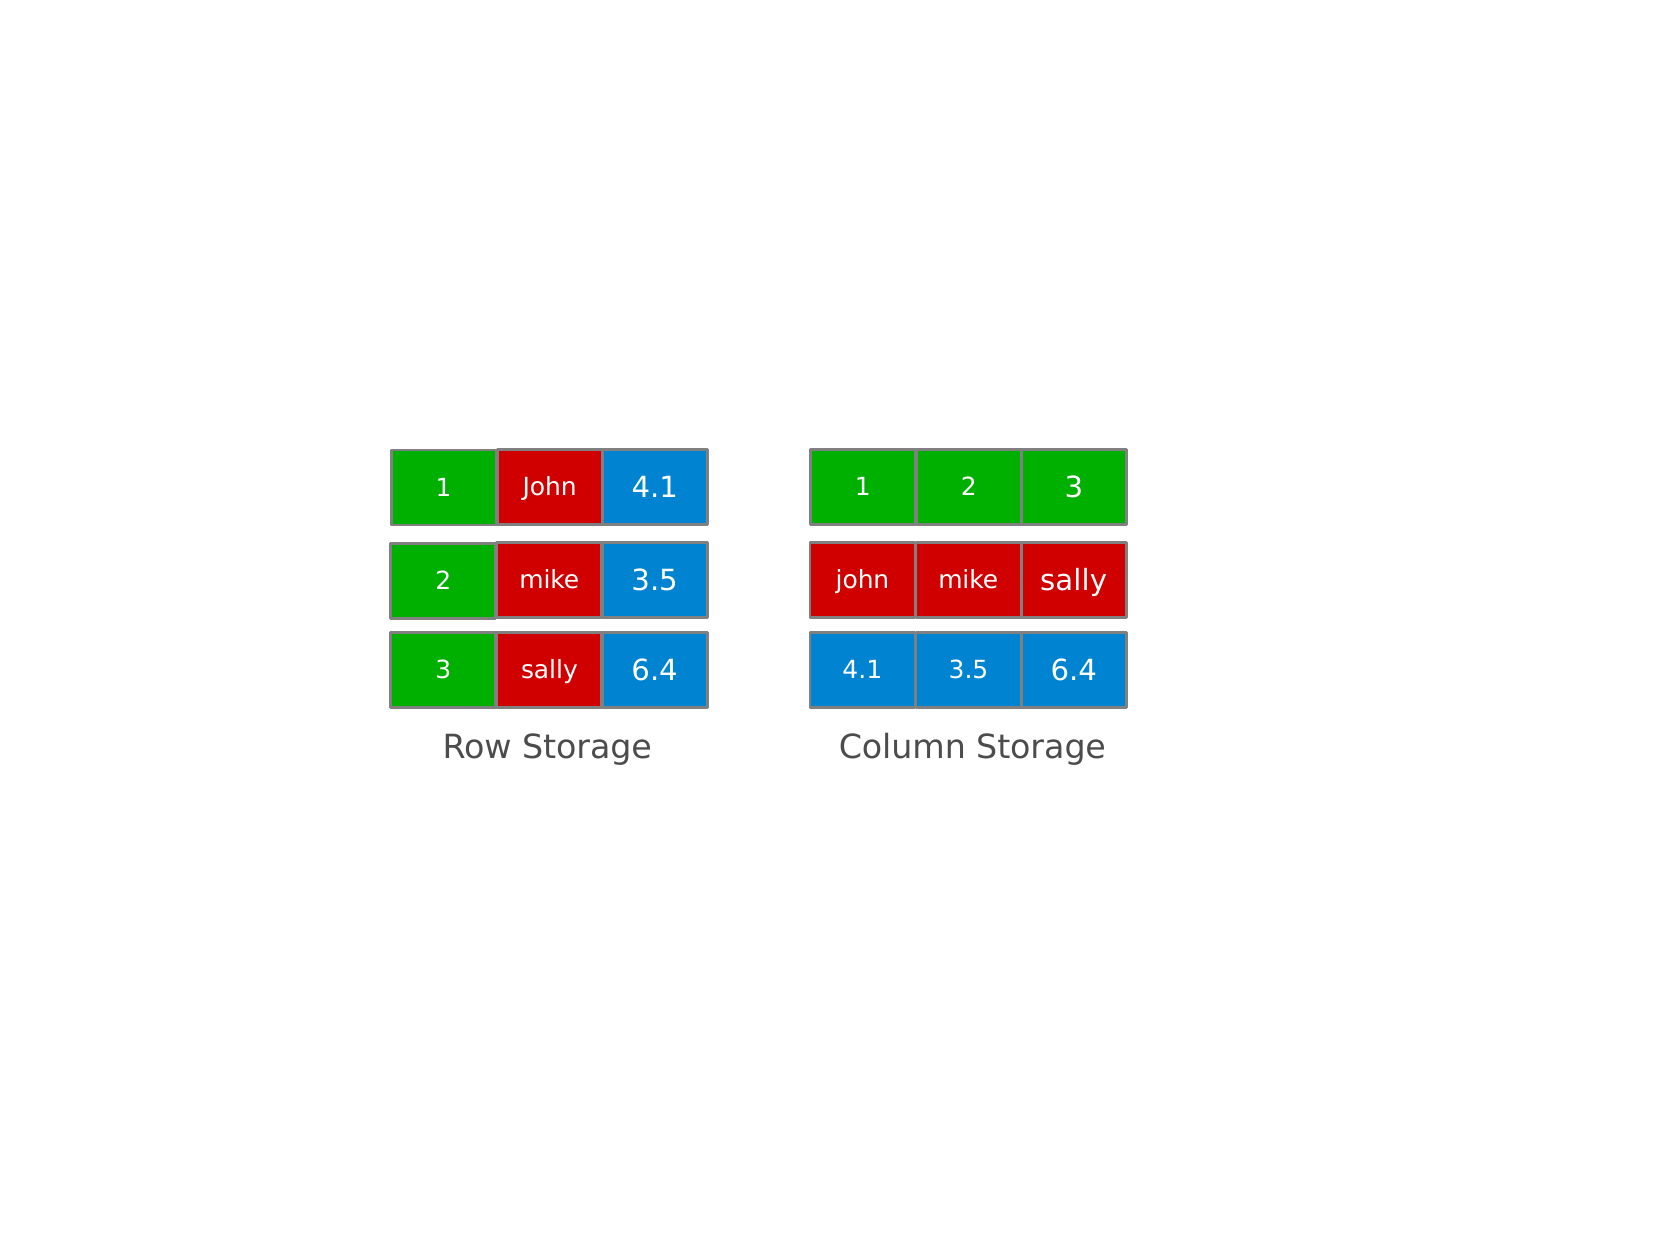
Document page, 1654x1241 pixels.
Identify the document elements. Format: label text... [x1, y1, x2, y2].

text_box Row Storage [390, 720, 706, 774]
text_box 3.5 [916, 632, 1021, 708]
text_box john [810, 542, 916, 618]
text_box 2 [390, 543, 496, 619]
text_box 3 [390, 632, 496, 708]
text_box 3 [1021, 449, 1127, 525]
text_box John [497, 449, 602, 525]
text_box sally [1021, 542, 1127, 618]
text_box 3.5 [602, 542, 708, 618]
text_box mike [916, 542, 1021, 618]
text_box 6.4 [602, 632, 708, 708]
text_box sally [496, 632, 602, 708]
text_box 1 [391, 450, 497, 526]
text_box mike [496, 542, 602, 618]
text_box Column Storage [815, 720, 1131, 774]
text_box 2 [916, 449, 1021, 525]
text_box 4.1 [602, 449, 708, 525]
text_box 6.4 [1021, 632, 1127, 708]
text_box 4.1 [810, 632, 916, 708]
text_box 1 [810, 449, 916, 525]
